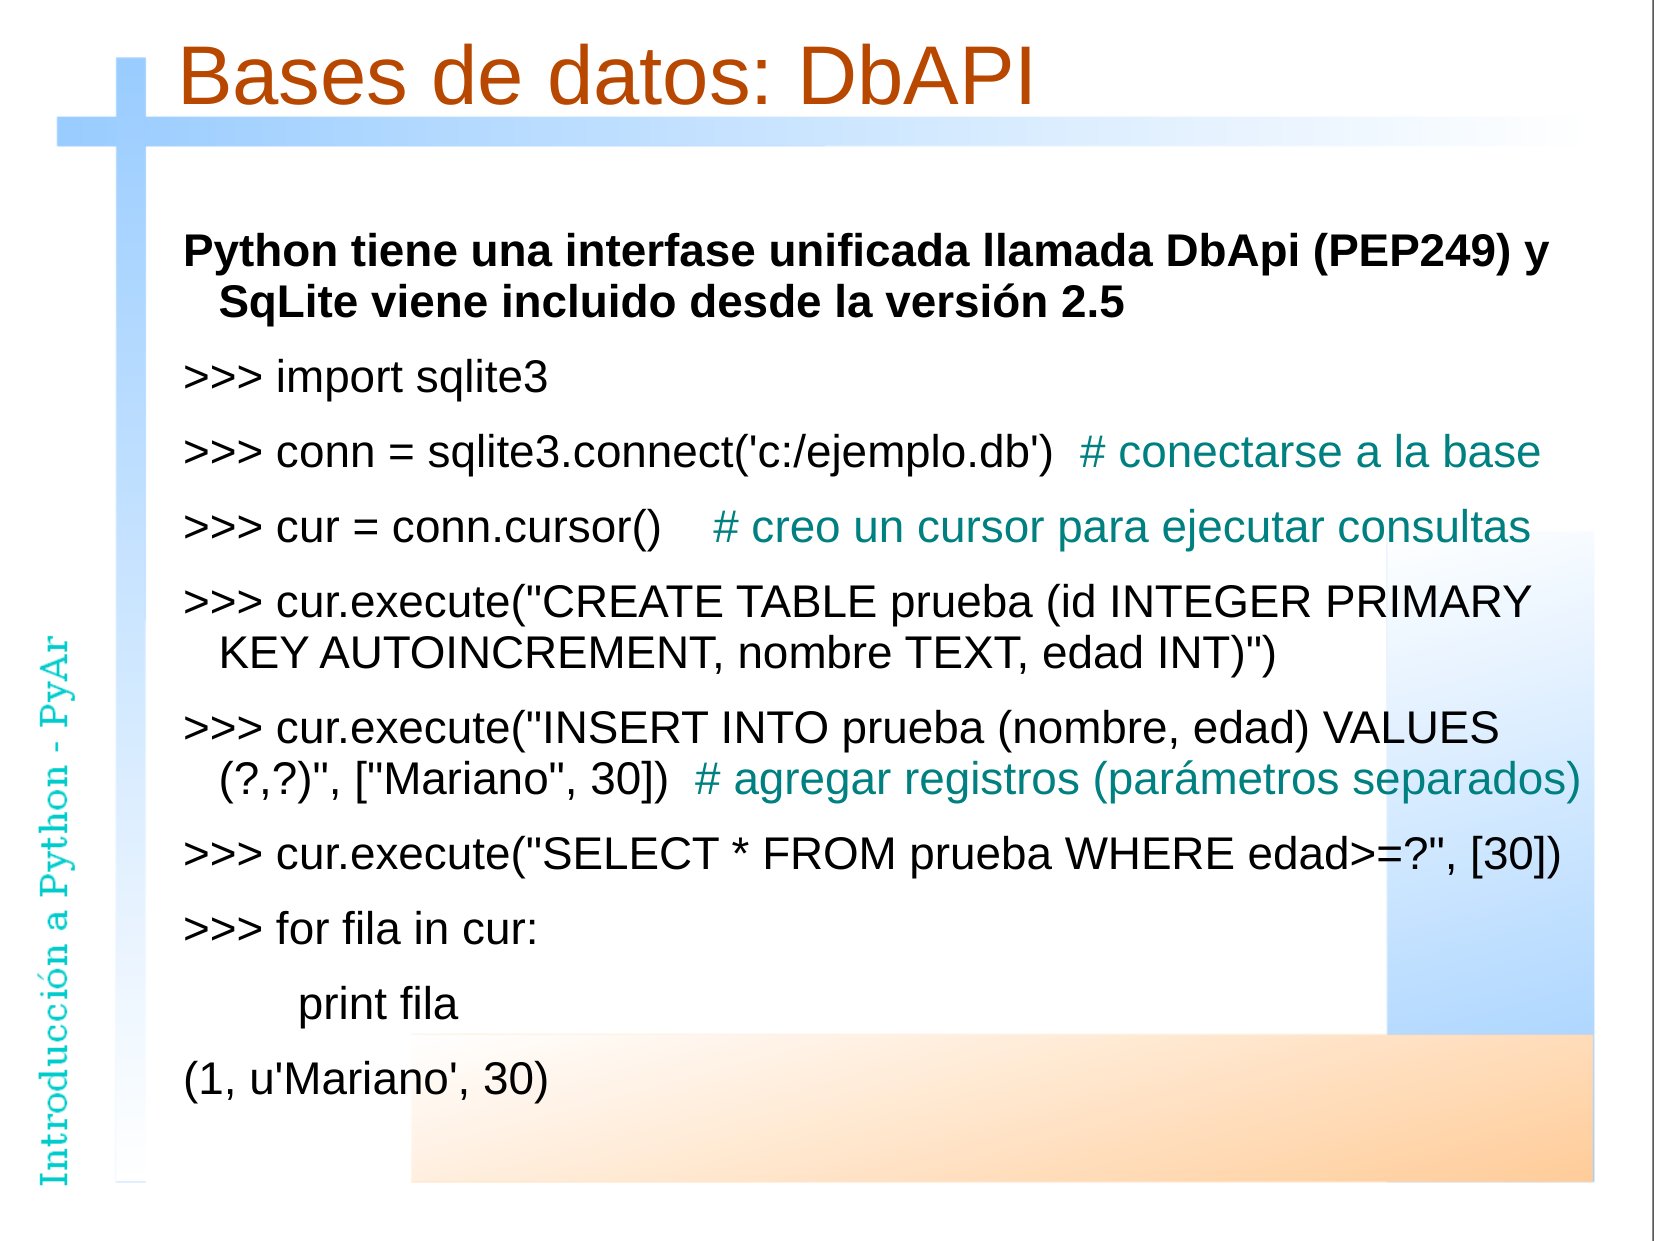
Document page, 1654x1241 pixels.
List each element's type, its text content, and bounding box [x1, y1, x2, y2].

text_box Python tiene una interfase unificada llamada DbApi (PEP249) y SqLite viene incluido desde la versión 2.5 >>> import sqlite3 >>> conn = sqlite3.connect('c:/ejemplo.db') # conectarse a la base >>> cur = conn.cursor() # creo un cursor para ejecutar consultas >>> cur.execute("CREATE TABLE prueba (id INTEGER PRIMARY KEY AUTOINCREMENT, nombre TEXT, edad INT)") >>> cur.execute("INSERT INTO prueba (nombre, edad) VALUES (?,?)", ["Mariano", 30]) # agregar registros (parámetros separados) >>> cur.execute("SELECT * FROM prueba WHERE edad>=?", [30]) >>> for fila in cur: print fila (1, u'Mariano', 30) [147, 147, 1595, 1182]
title Bases de datos: DbAPI [177, 0, 1595, 147]
picture [0, 0, 1654, 1241]
